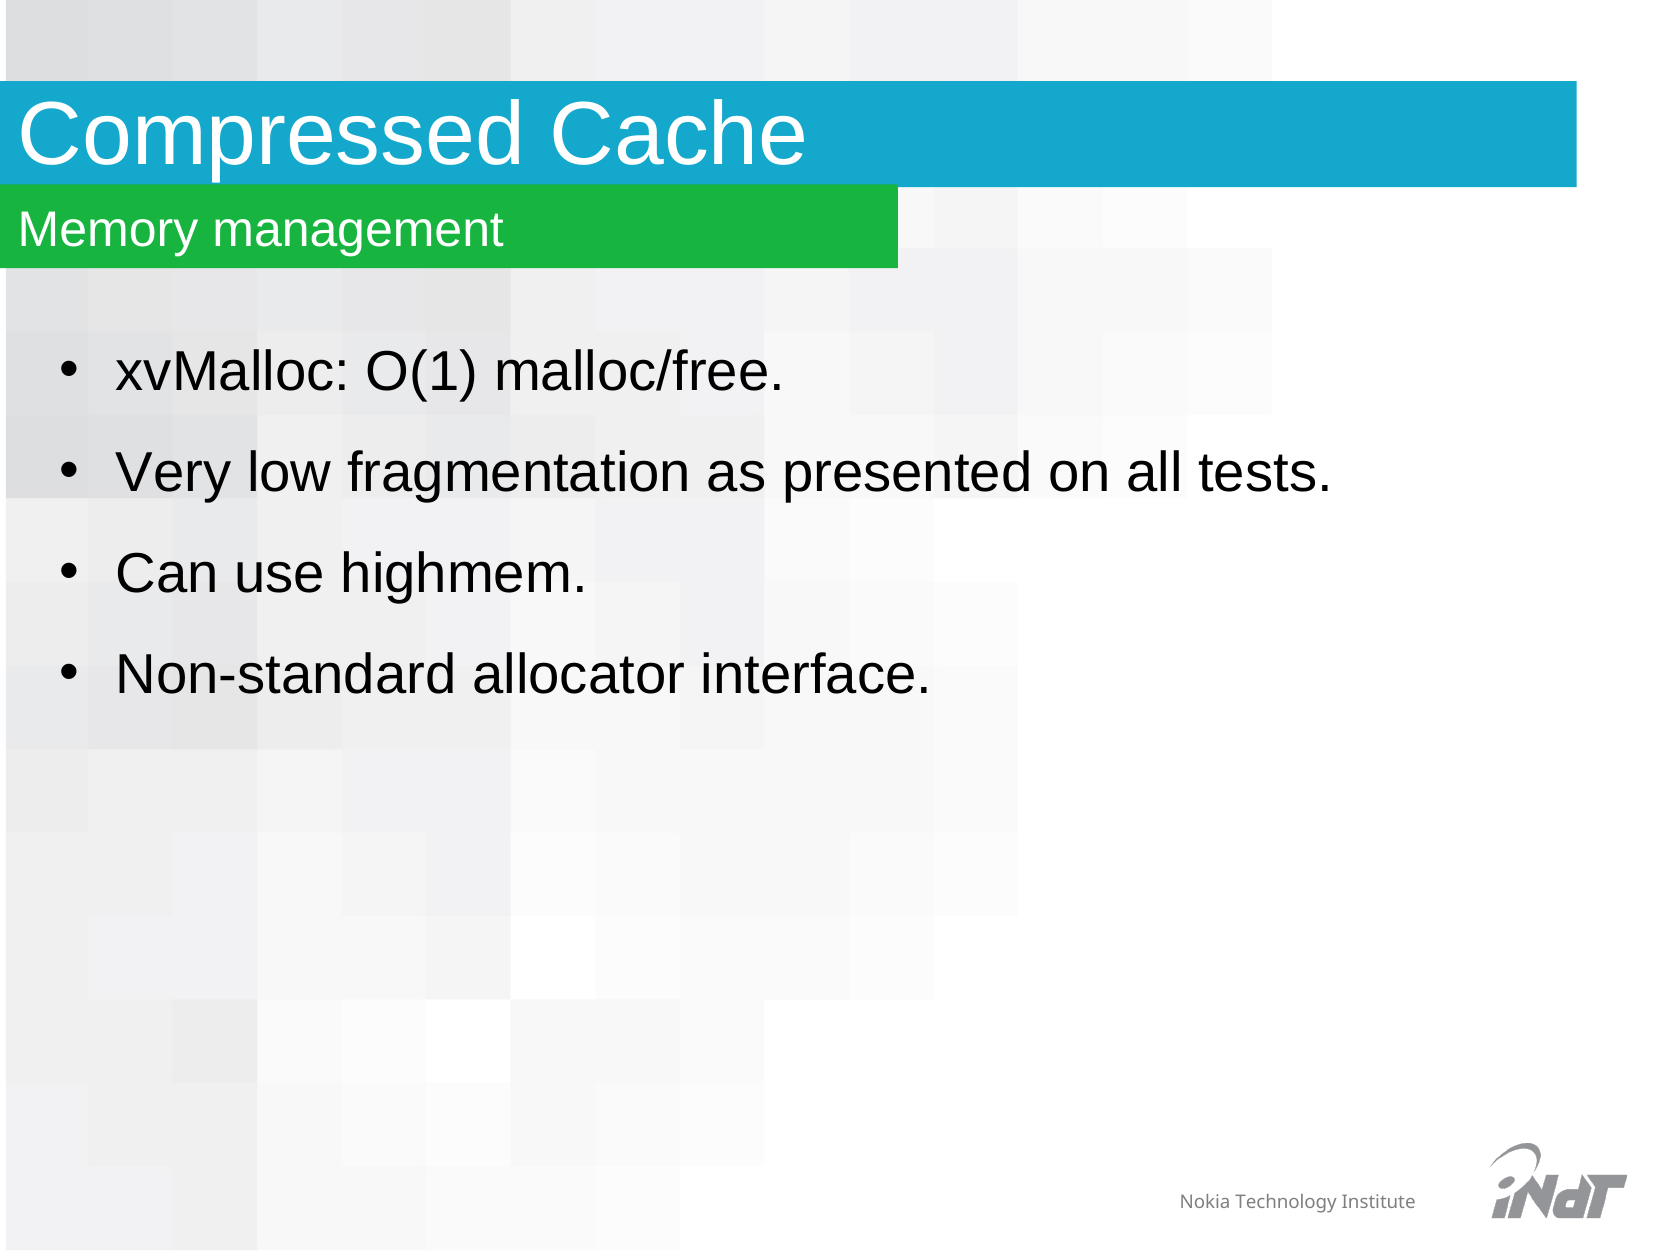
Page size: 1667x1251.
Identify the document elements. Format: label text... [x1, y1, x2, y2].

list xvMalloc: O(1) malloc/free. Very low fragmentation as presented on all tests. Can use highmem. Non-standard allocator interface. [40, 300, 1627, 1201]
title Compressed Cache [0, 81, 1577, 188]
picture [5, 0, 1667, 1251]
text_box Memory management [0, 184, 898, 269]
